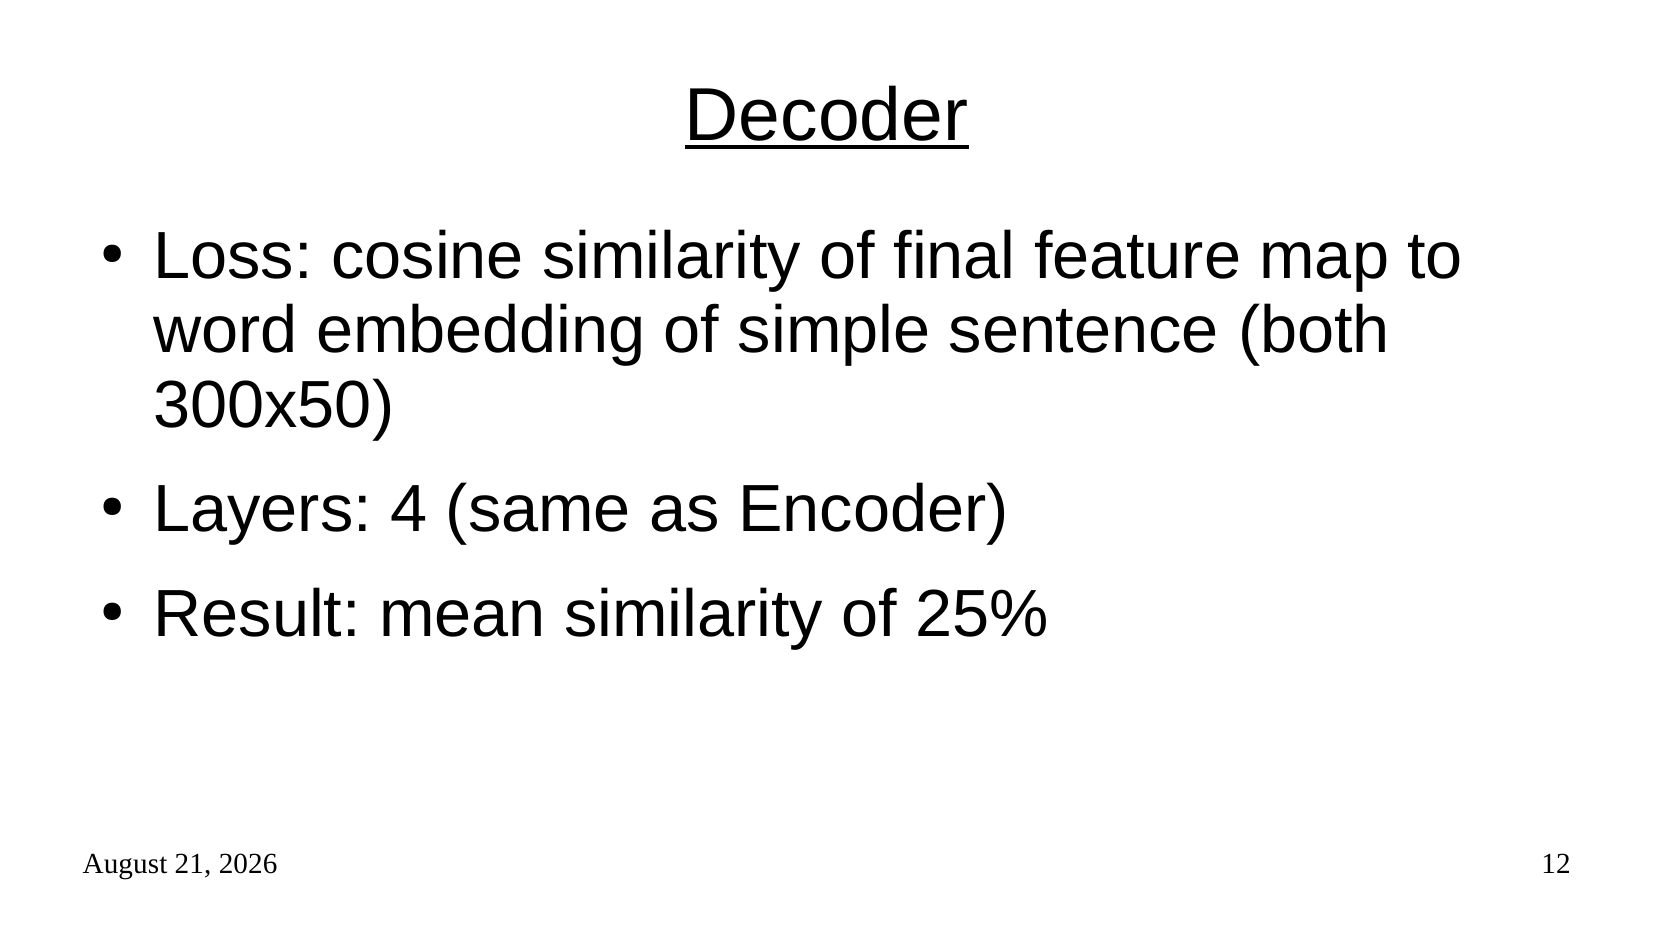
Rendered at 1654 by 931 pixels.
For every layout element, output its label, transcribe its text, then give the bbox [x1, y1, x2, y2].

title Decoder [82, 37, 1571, 193]
list Loss: cosine similarity of final feature map to word embedding of simple sentence (both 300x50) Layers: 4 (same as Encoder) Result: mean similarity of 25% [82, 217, 1571, 758]
